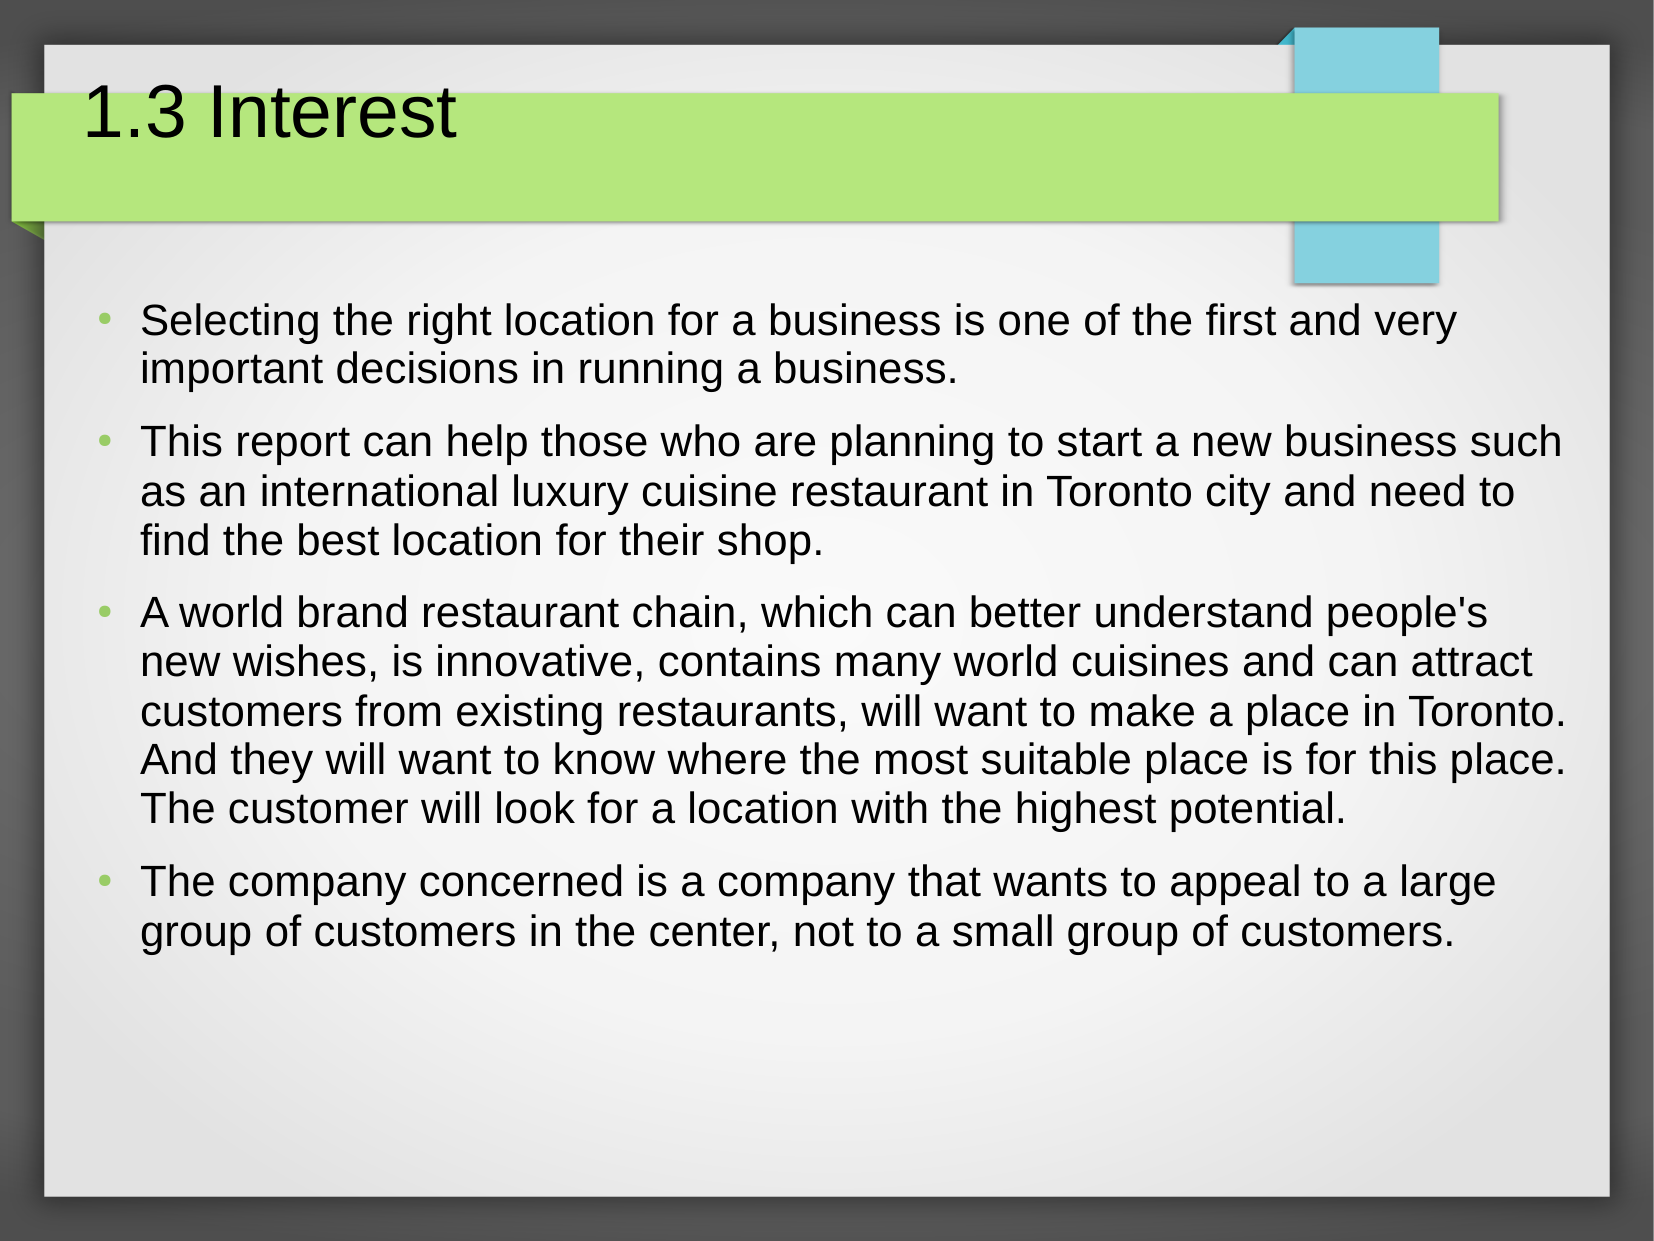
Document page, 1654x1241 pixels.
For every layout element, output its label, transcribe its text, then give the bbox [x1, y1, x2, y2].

title 1.3 Interest [82, 69, 1264, 238]
list Selecting the right location for a business is one of the first and very important decisions in running a business. This report can help those who are planning to start a new business such as an international luxury cuisine restaurant in Toronto city and need to find the best location for their shop. A world brand restaurant chain, which can better understand people's new wishes, is innovative, contains many world cuisines and can attract customers from existing restaurants, will want to make a place in Toronto. And they will want to know where the most suitable place is for this place. The customer will look for a location with the highest potential. The company concerned is a company that wants to appeal to a large group of customers in the center, not to a small group of customers. [82, 295, 1571, 1015]
picture [0, 0, 1654, 1241]
